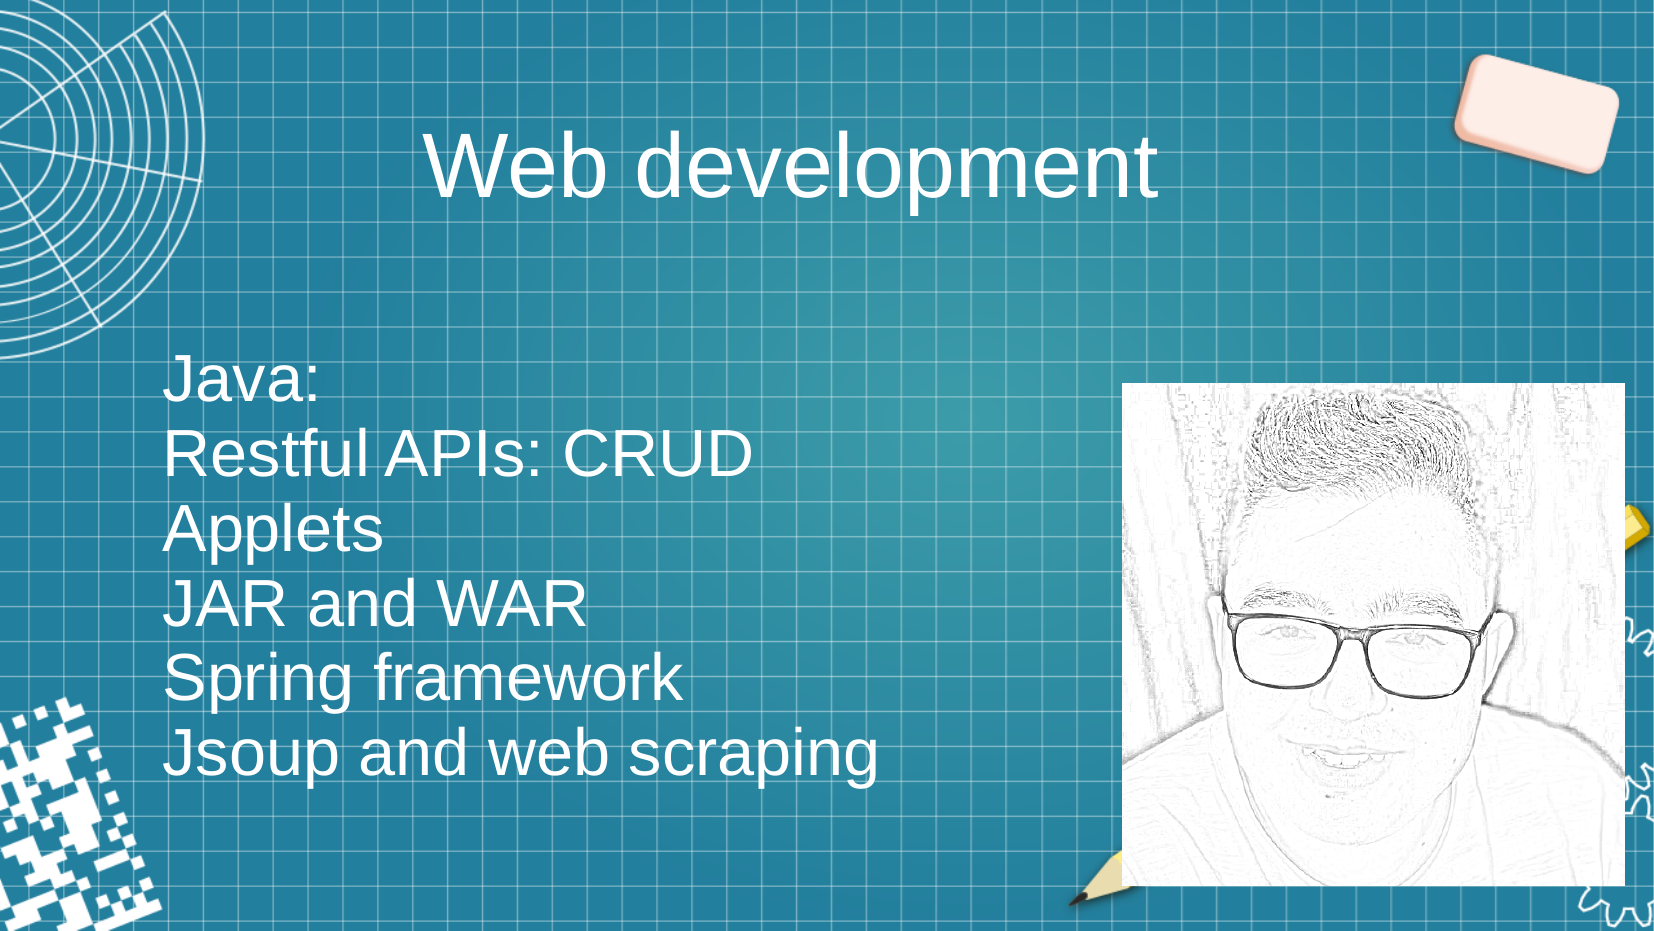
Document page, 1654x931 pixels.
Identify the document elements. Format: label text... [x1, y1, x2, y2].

text_box Java: Restful APIs: CRUD Applets JAR and WAR Spring framework Jsoup and web scraping [147, 333, 1004, 798]
picture [0, 0, 1654, 931]
title Web development [47, 59, 1536, 272]
